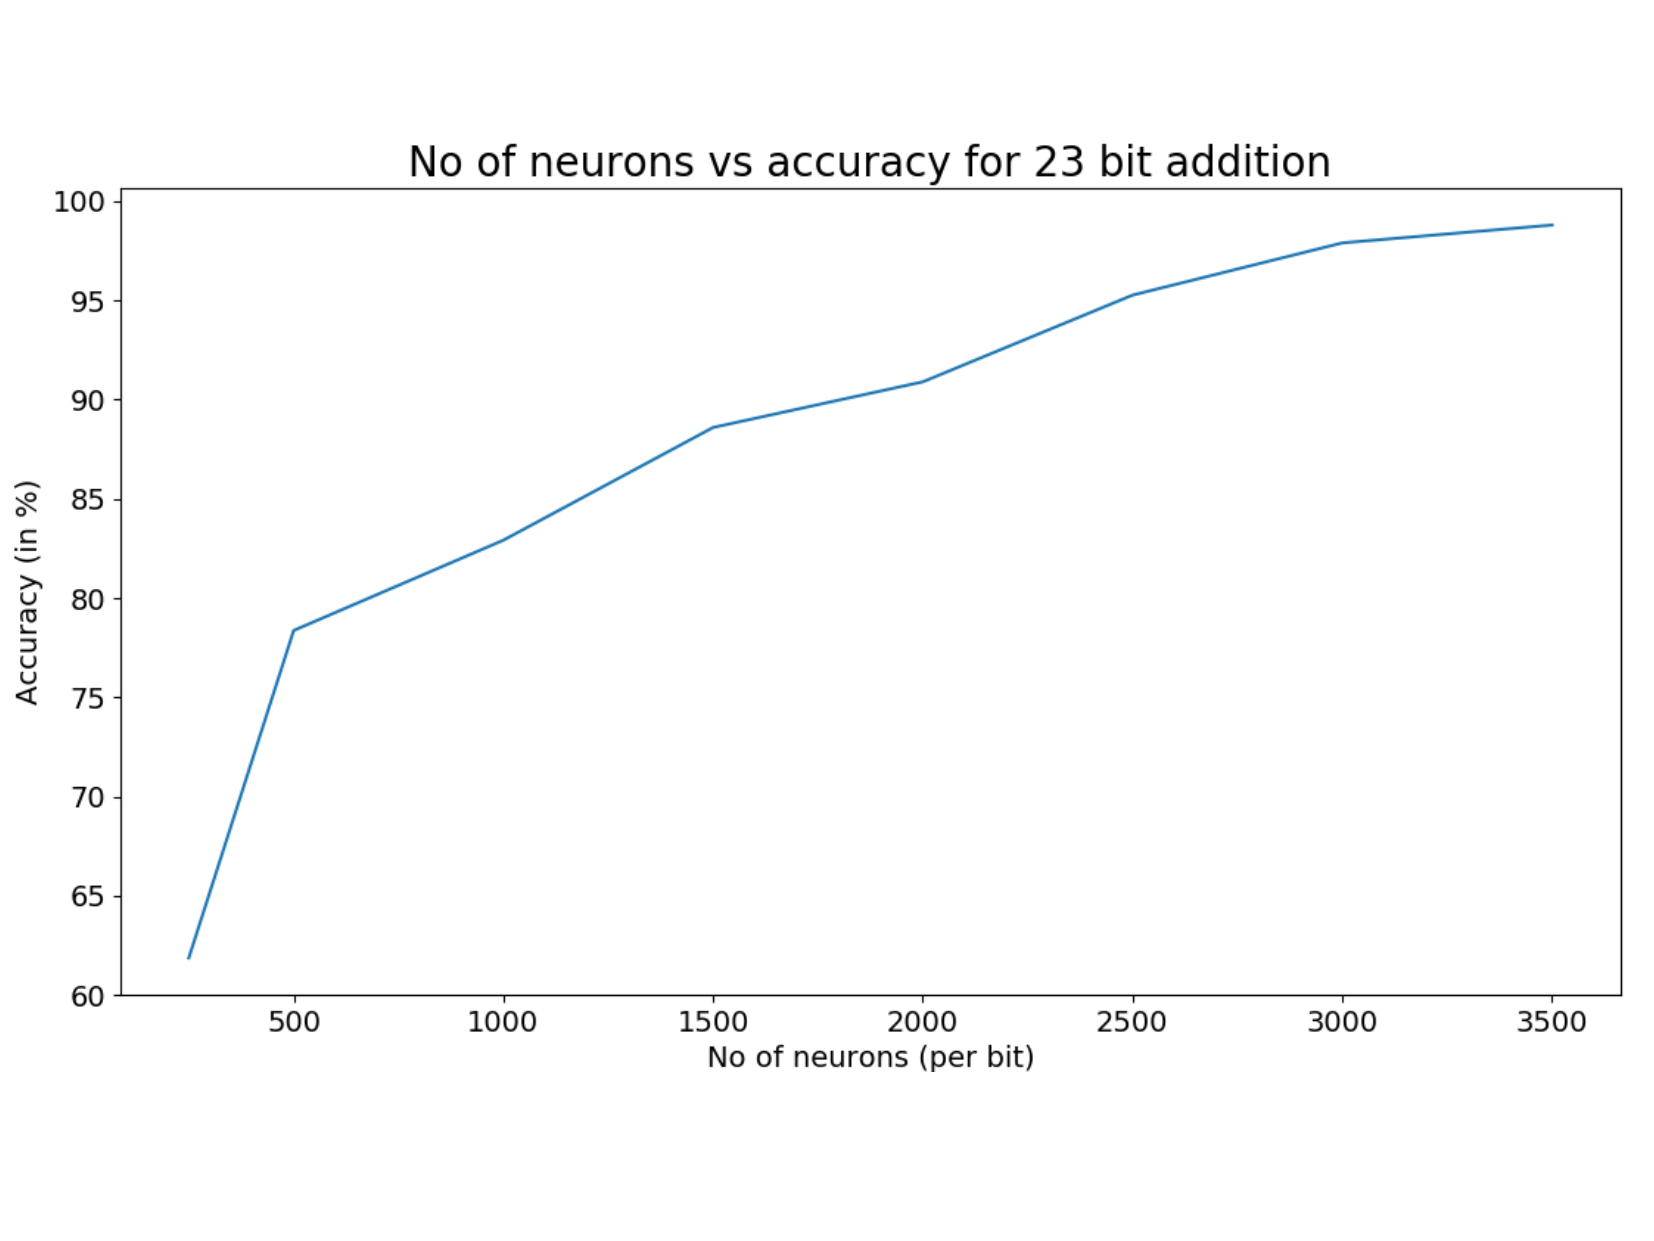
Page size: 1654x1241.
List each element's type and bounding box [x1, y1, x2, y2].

picture [5, 118, 1636, 1072]
